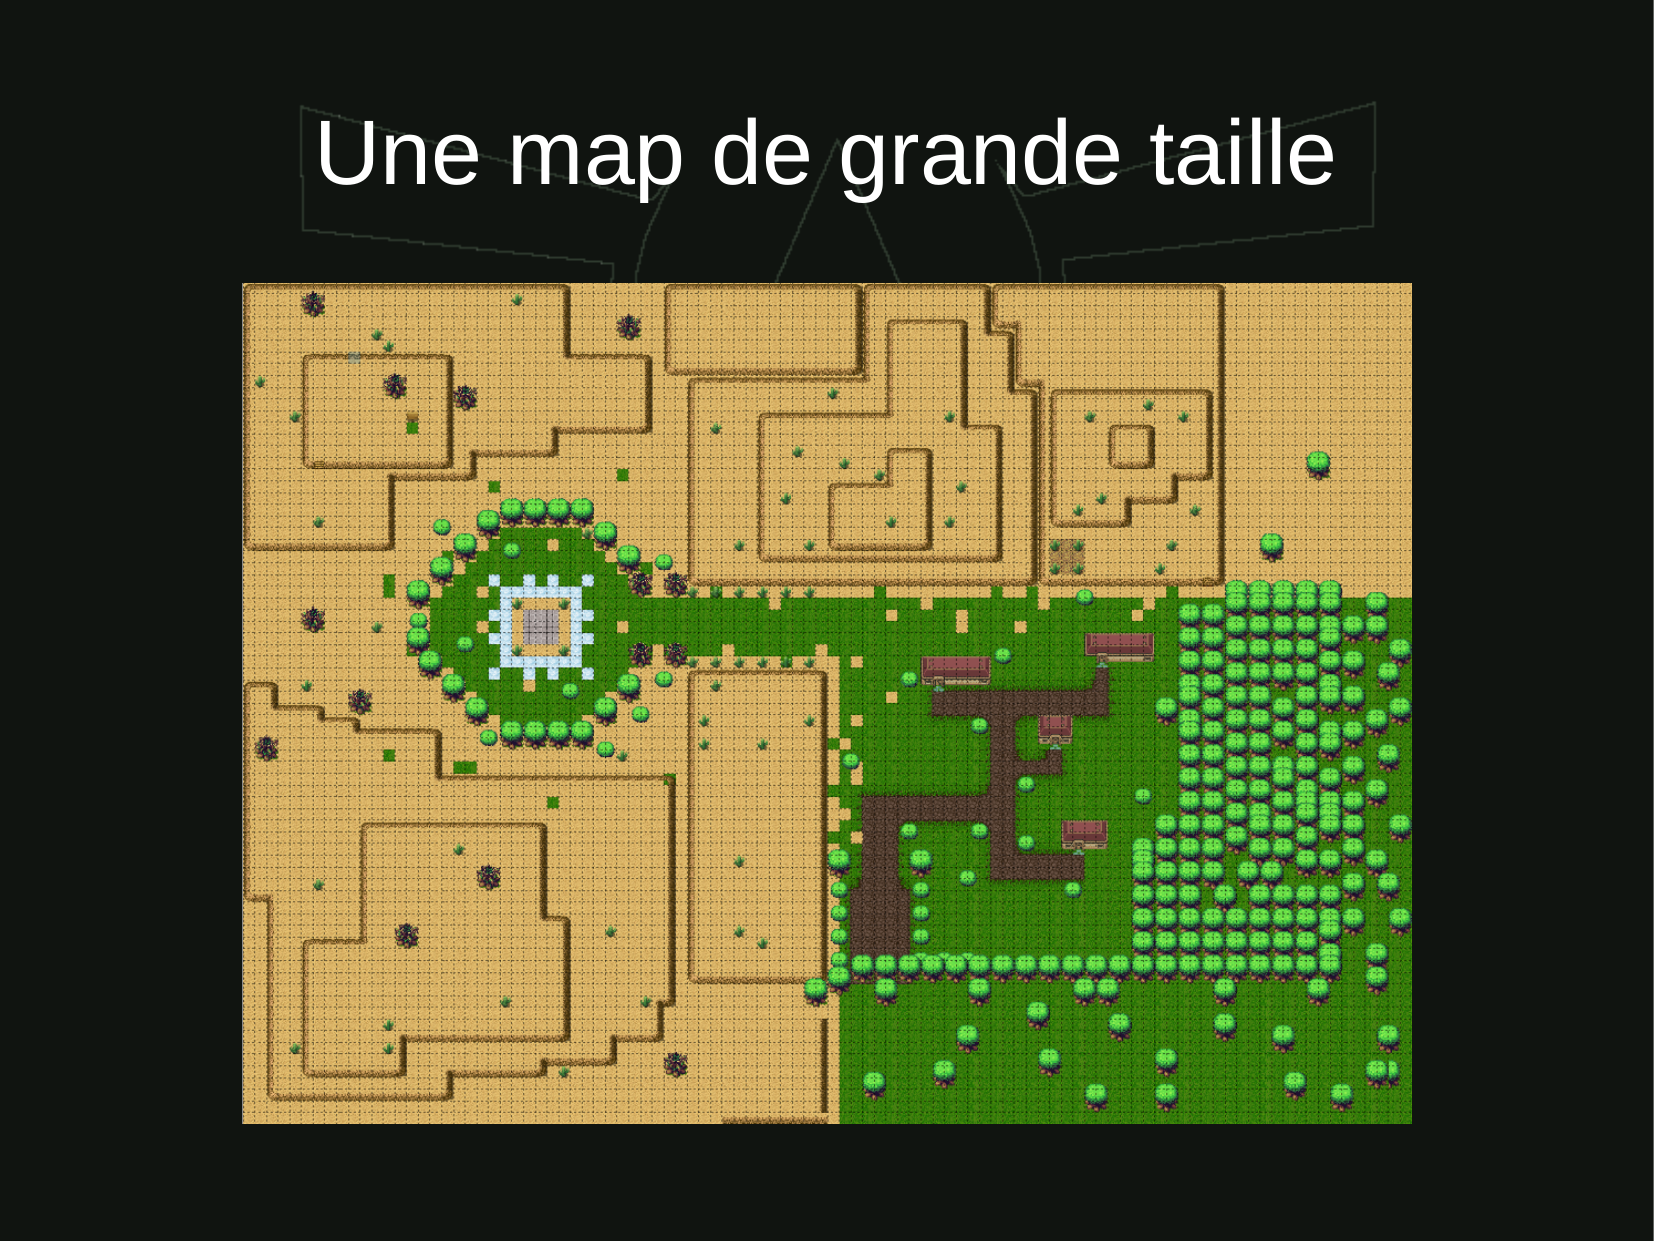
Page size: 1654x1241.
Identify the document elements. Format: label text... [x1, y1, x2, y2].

title Une map de grande taille [82, 49, 1571, 257]
picture [0, 0, 1654, 1241]
